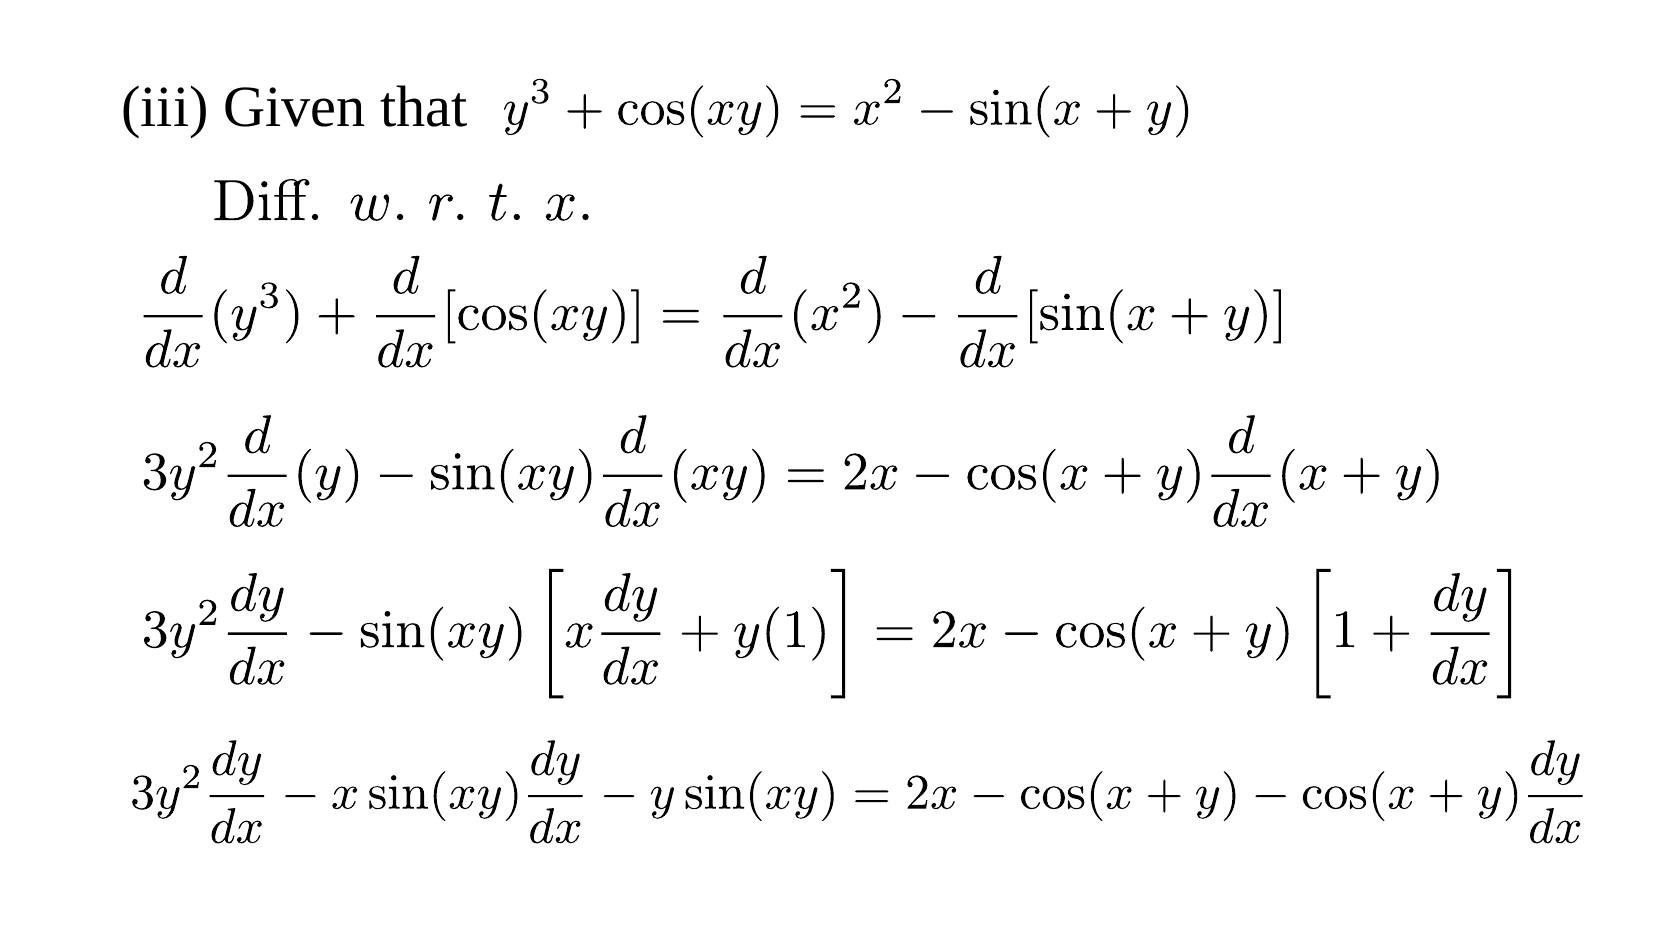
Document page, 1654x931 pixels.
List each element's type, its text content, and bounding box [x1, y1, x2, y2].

text_box [503, 78, 1189, 138]
title (iii) Given that [47, 37, 1619, 898]
text_box [143, 568, 1512, 699]
text_box [132, 740, 1583, 844]
text_box [214, 178, 589, 221]
text_box [143, 415, 1439, 528]
text_box [143, 255, 1281, 368]
